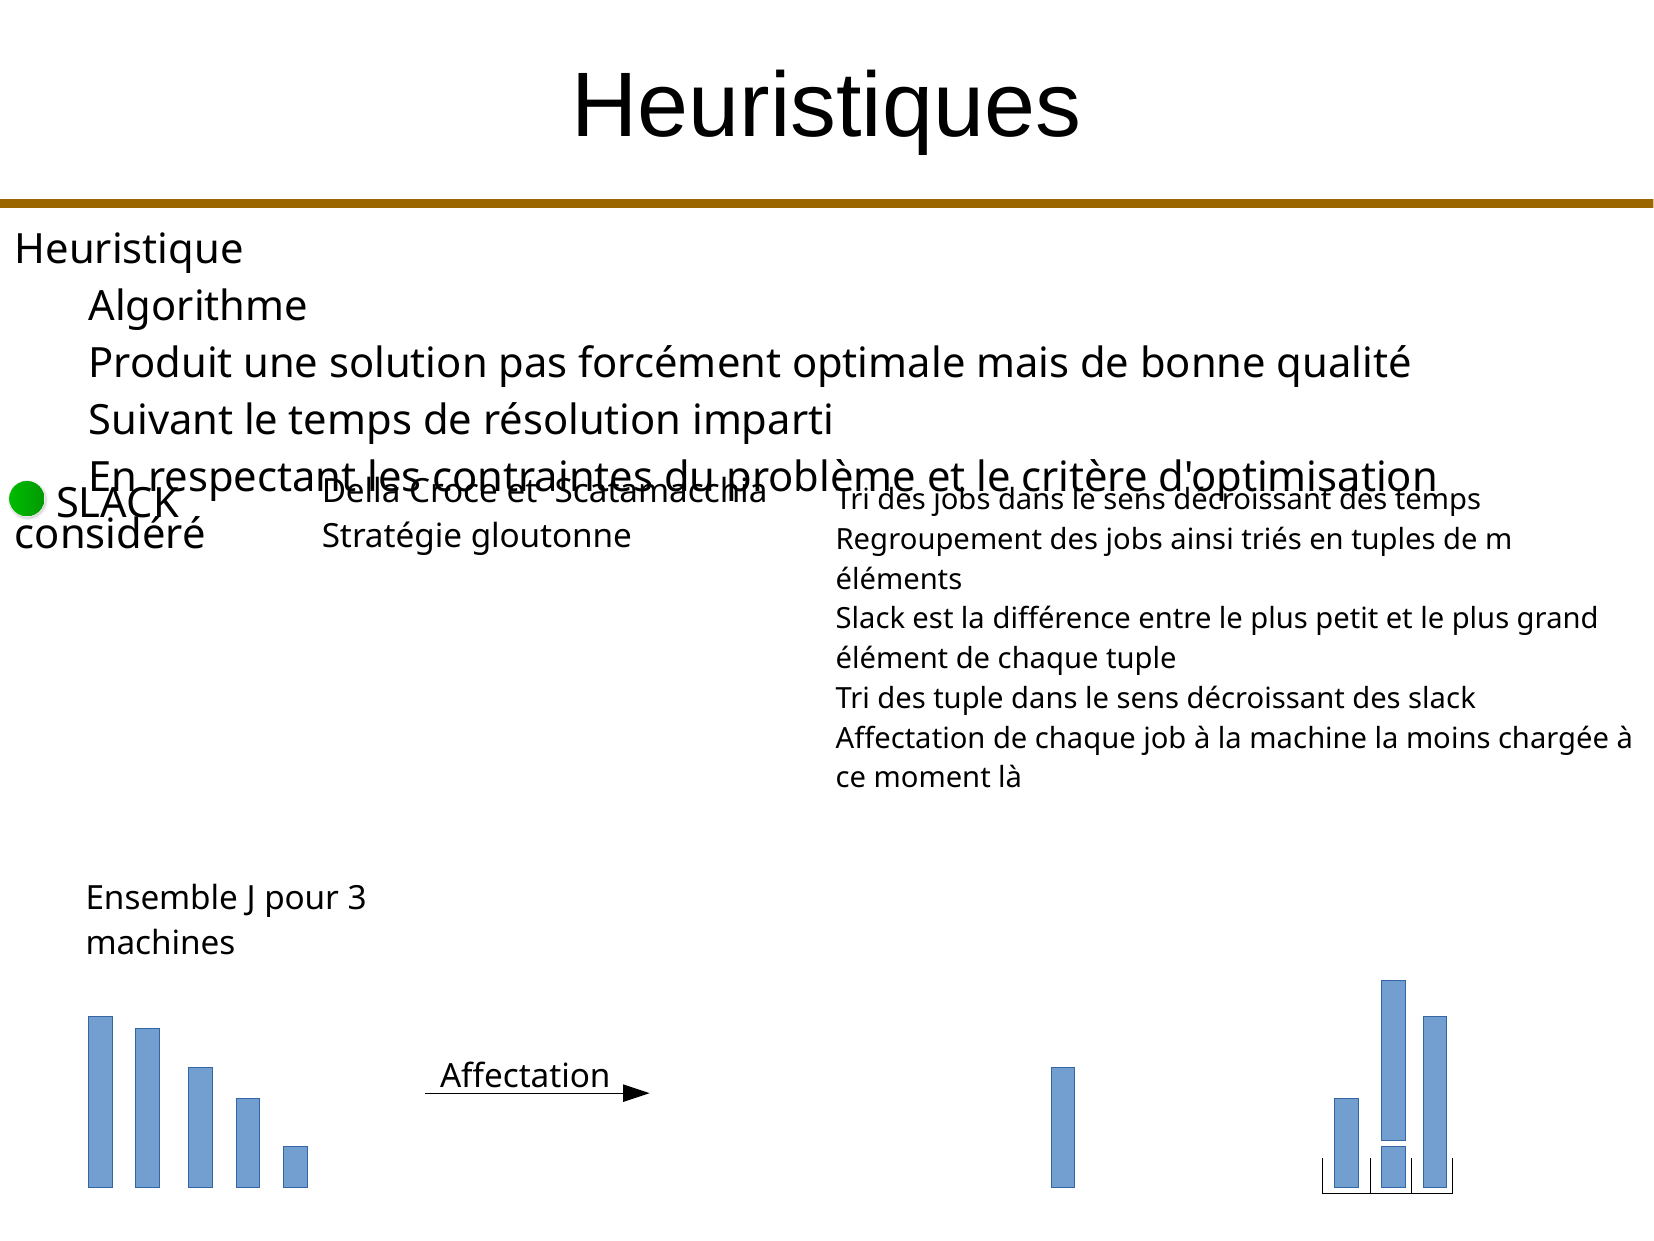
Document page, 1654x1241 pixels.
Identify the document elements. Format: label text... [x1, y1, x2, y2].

picture [6, 478, 50, 521]
text_box [1381, 980, 1406, 1141]
title Heuristiques [82, 34, 1571, 175]
text_box Affectation [425, 1044, 674, 1136]
text_box [88, 1016, 113, 1188]
text_box [1334, 1098, 1359, 1188]
text_box Della Croce et Scatamacchia Stratégie gloutonne [307, 459, 810, 551]
text_box [188, 1067, 213, 1188]
text_box [1051, 1067, 1075, 1188]
text_box SLACK [41, 465, 225, 528]
text_box Heuristique Algorithme Produit une solution pas forcément optimale mais de bonne qualité Suivant le temps de résolution imparti En respectant les contraintes du problème et le critère d'optimisation considéré [0, 211, 1654, 465]
text_box [1423, 1016, 1447, 1188]
text_box Ensemble J pour 3 machines [70, 866, 532, 920]
text_box [1381, 1146, 1406, 1188]
text_box [236, 1098, 260, 1188]
text_box [283, 1146, 308, 1188]
text_box [135, 1028, 160, 1188]
text_box Tri des jobs dans le sens décroissant des temps Regroupement des jobs ainsi triés en tuples de m éléments Slack est la différence entre le plus petit et le plus grand élément de chaque tuple Tri des tuple dans le sens décroissant des slack Affectation de chaque job à la machine la moins chargée à ce moment là [820, 471, 1654, 723]
